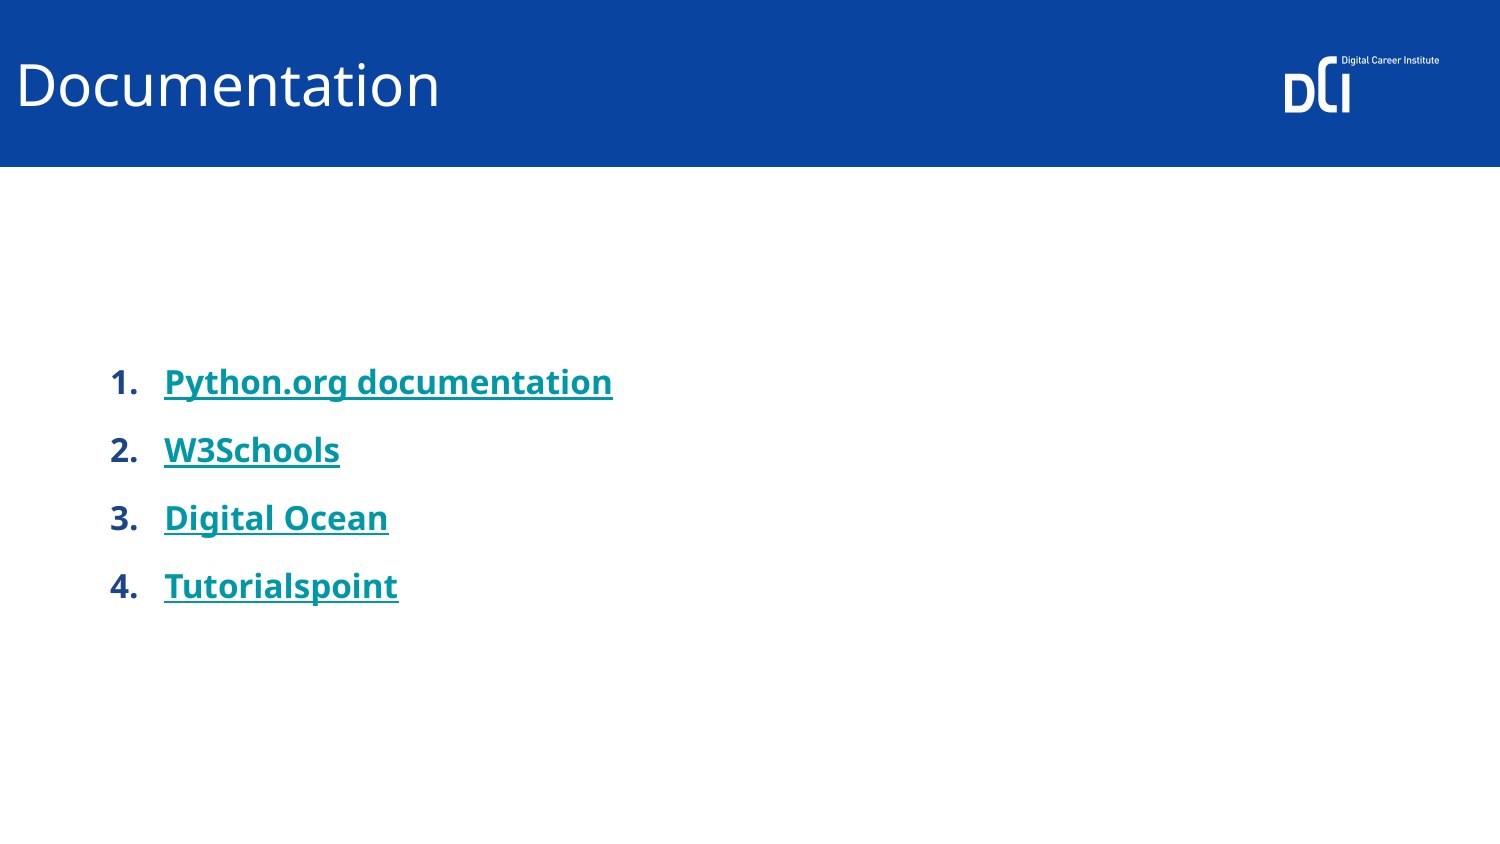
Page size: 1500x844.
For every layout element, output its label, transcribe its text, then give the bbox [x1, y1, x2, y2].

picture [1275, 44, 1445, 123]
text_box Python.org documentation W3Schools Digital Ocean Tutorialspoint [74, 323, 1402, 626]
title Documentation [0, 0, 1500, 167]
